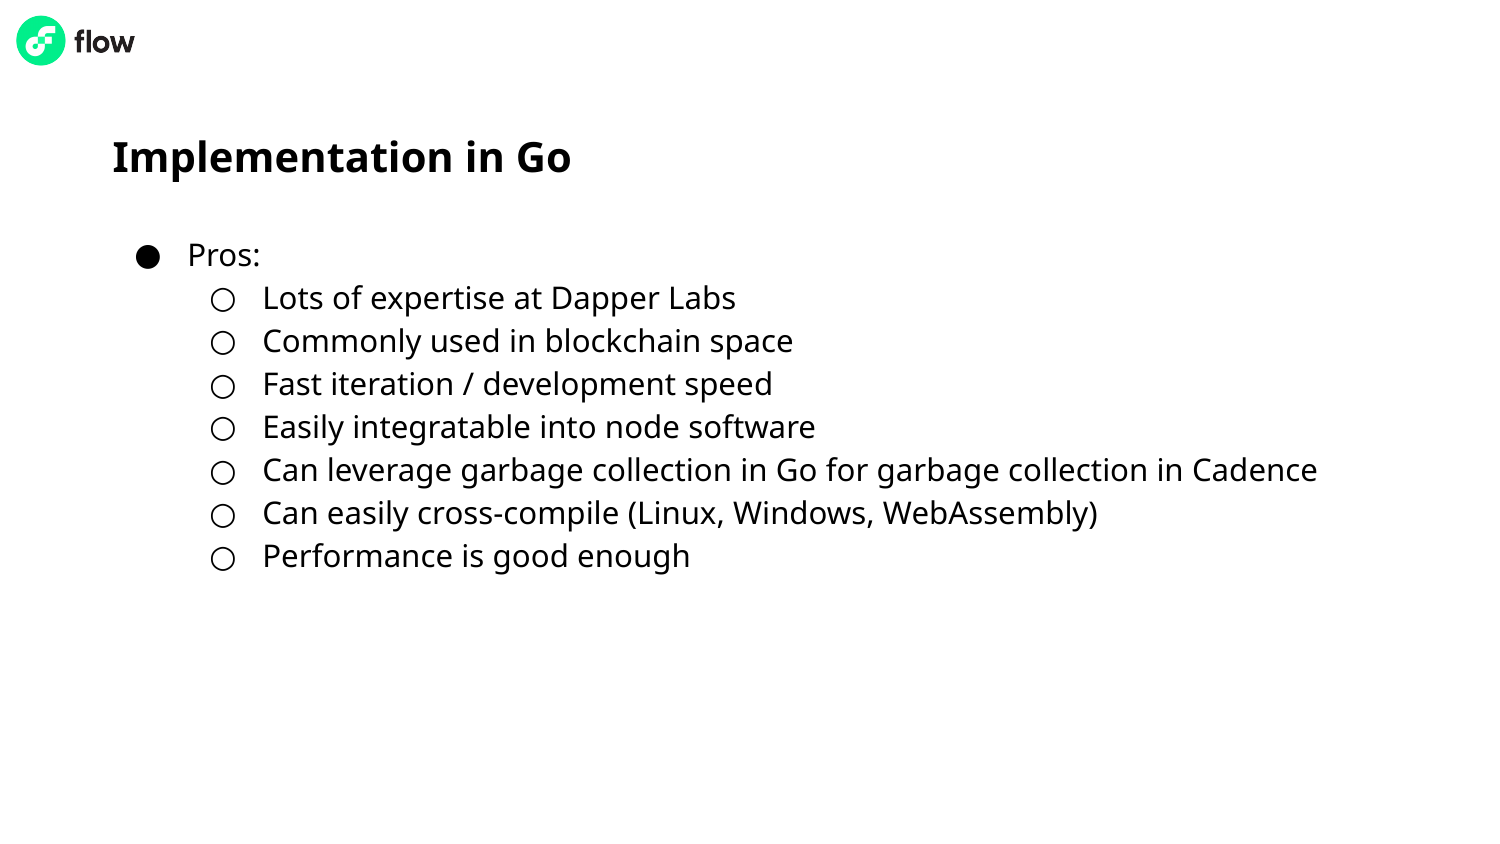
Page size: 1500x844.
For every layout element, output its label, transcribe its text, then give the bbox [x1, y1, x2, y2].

picture [14, 14, 137, 67]
text_box Implementation in Go [97, 115, 820, 197]
text_box Pros: Lots of expertise at Dapper Labs Commonly used in blockchain space Fast iteration / development speed Easily integratable into node software Can leverage garbage collection in Go for garbage collection in Cadence Can easily cross-compile (Linux, Windows, WebAssembly) Performance is good enough [97, 214, 1409, 777]
